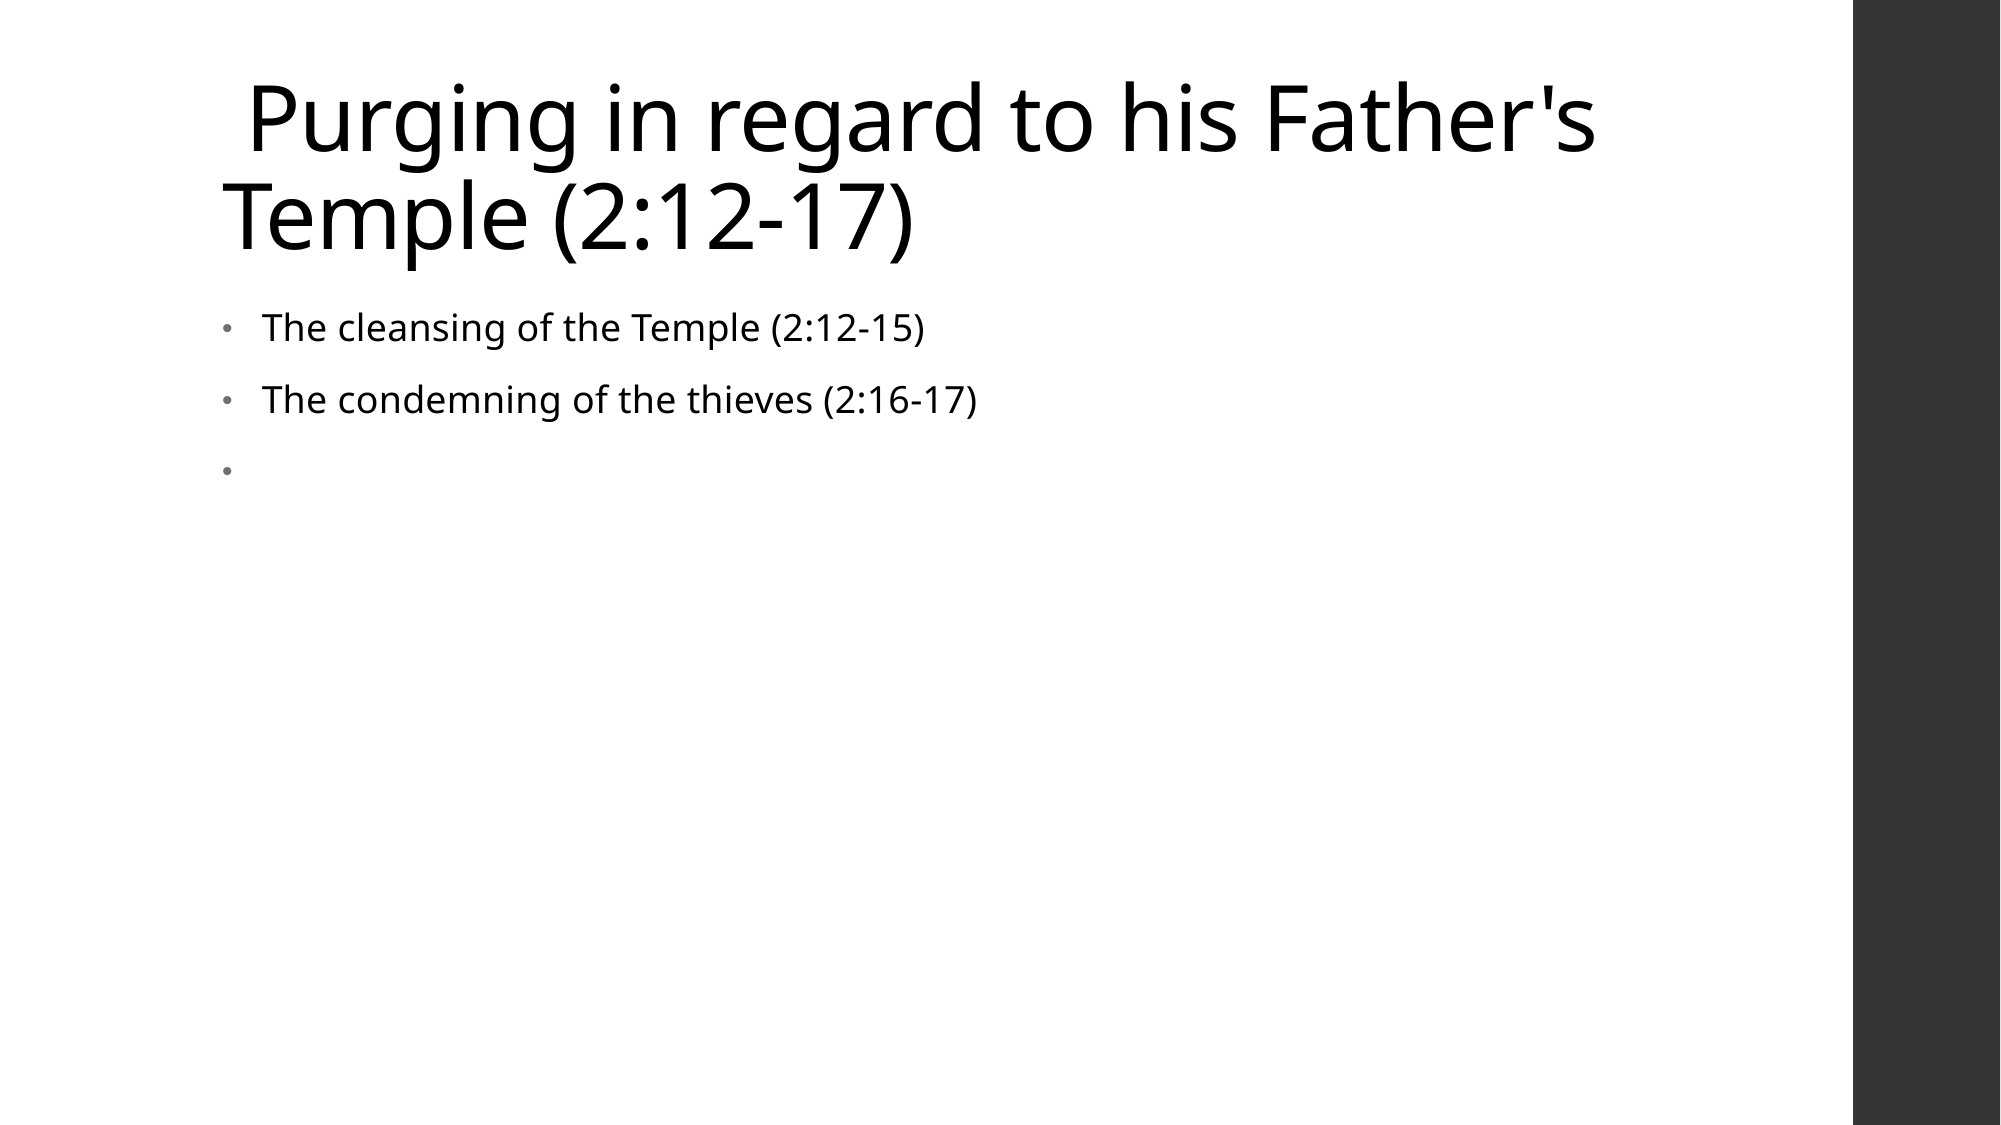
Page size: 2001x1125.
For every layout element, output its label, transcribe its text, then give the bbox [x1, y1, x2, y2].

list The cleansing of the Temple (2:12-15) The condemning of the thieves (2:16-17) [206, 299, 1617, 1014]
title Purging in regard to his Father's Temple (2:12-17) [206, 60, 1797, 278]
